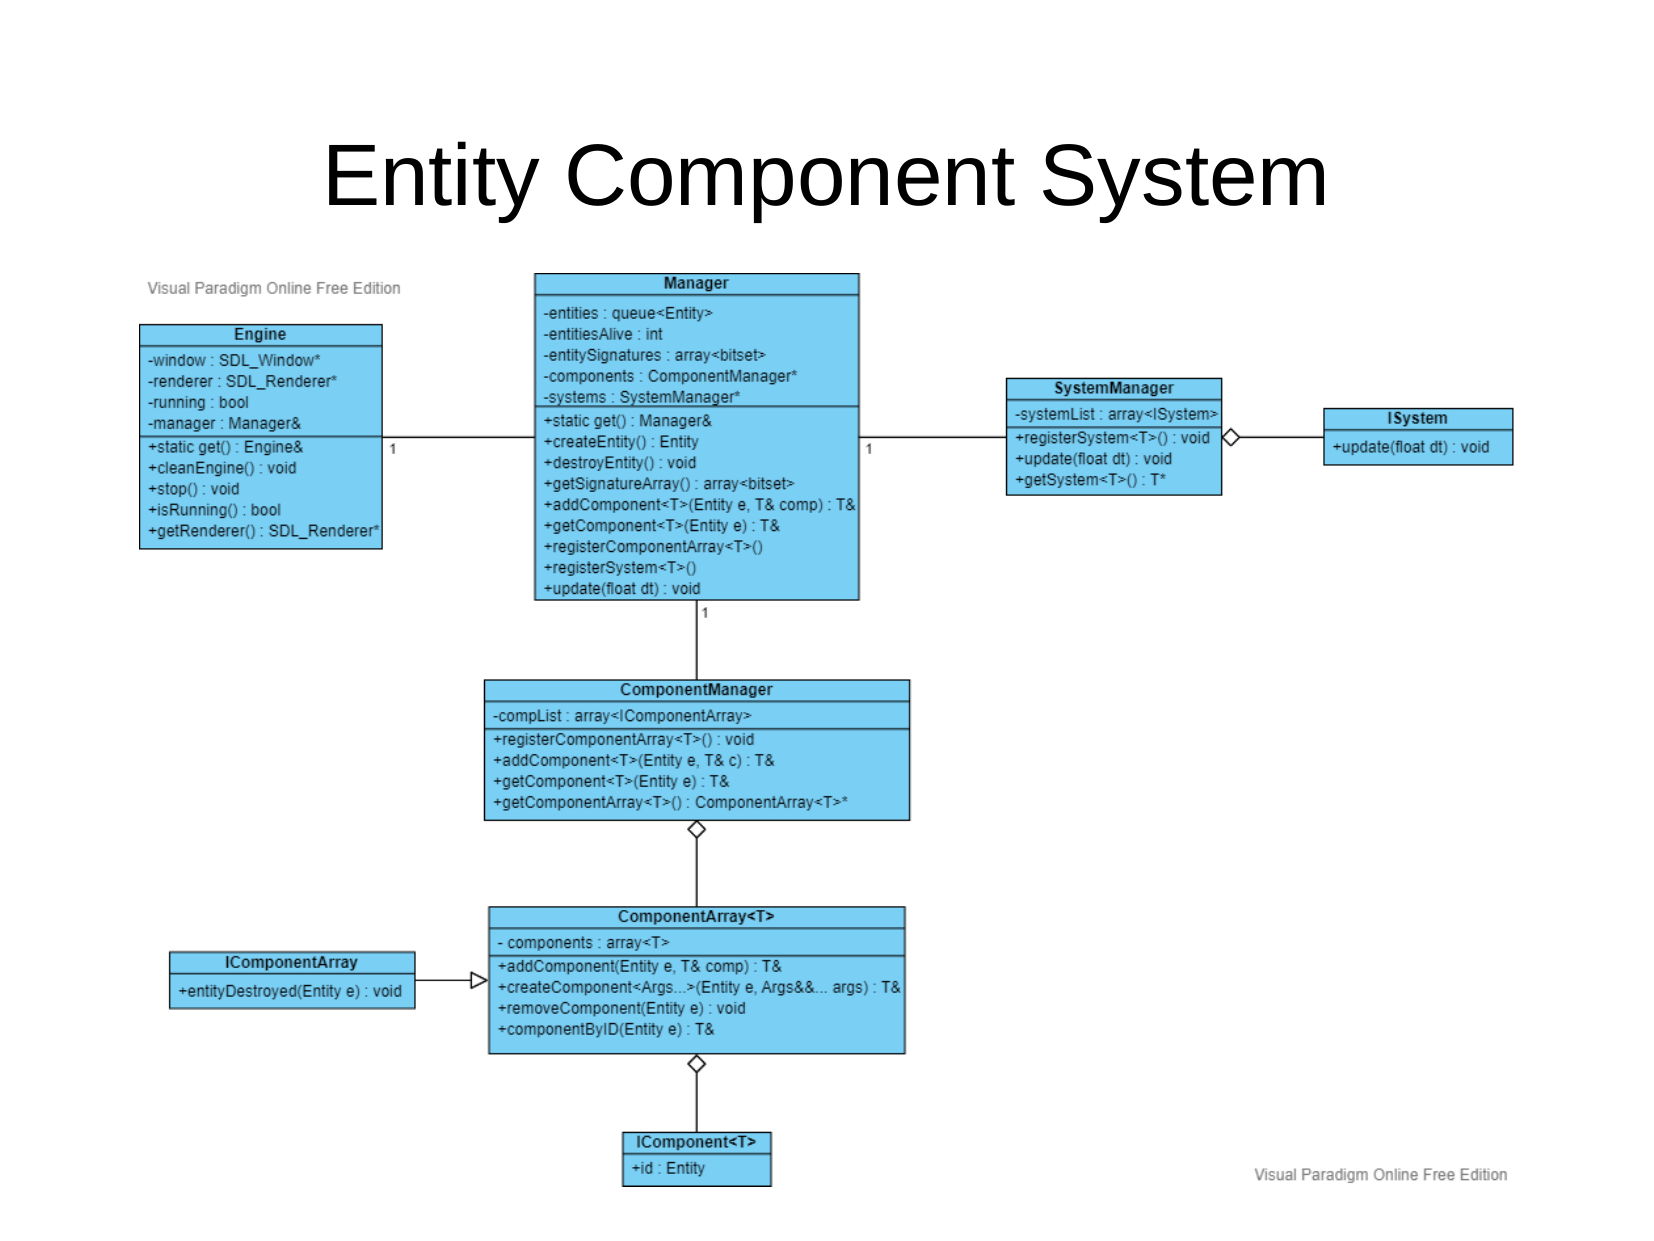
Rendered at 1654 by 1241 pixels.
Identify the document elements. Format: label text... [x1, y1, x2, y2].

title Entity Component System [109, 76, 1545, 274]
picture [139, 273, 1515, 1188]
